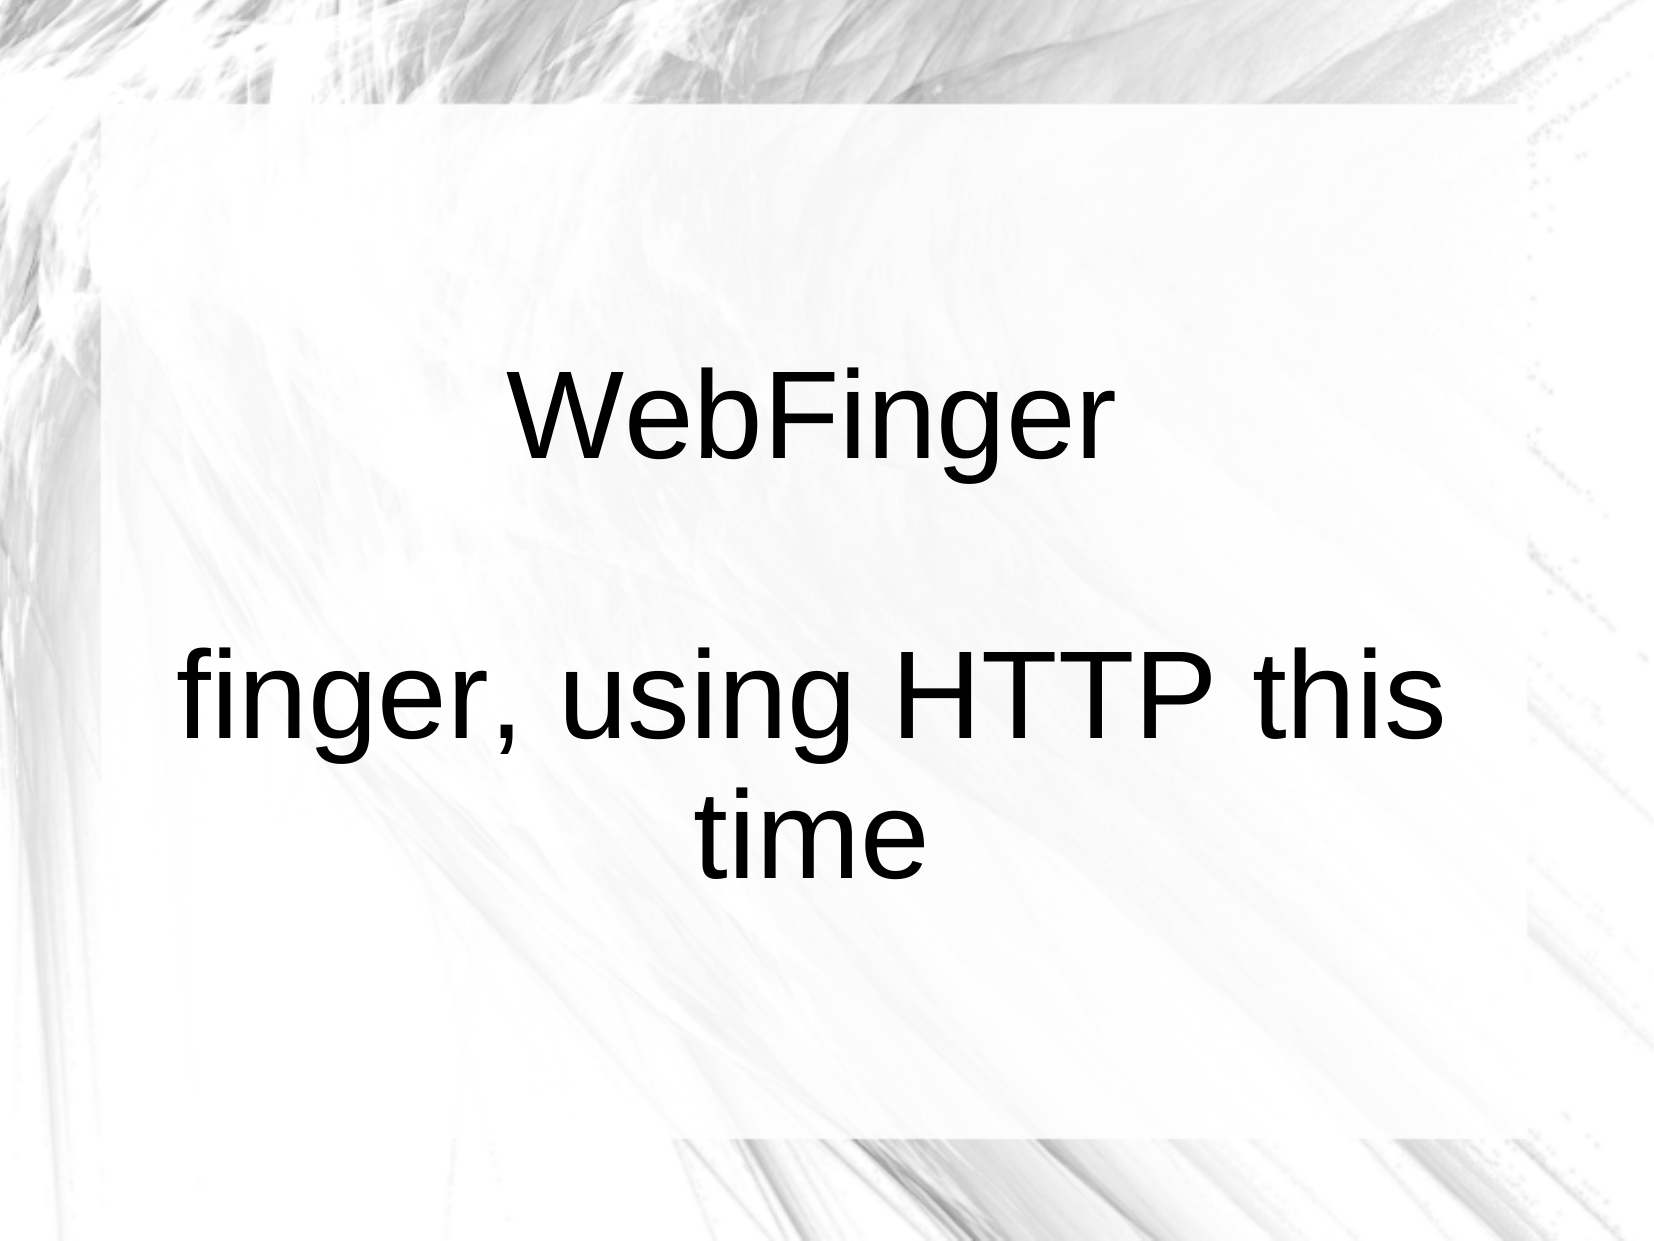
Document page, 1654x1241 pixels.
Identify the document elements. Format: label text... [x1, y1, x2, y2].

subtitle WebFinger finger, using HTTP this time [118, 112, 1506, 1139]
picture [0, 0, 1654, 1241]
